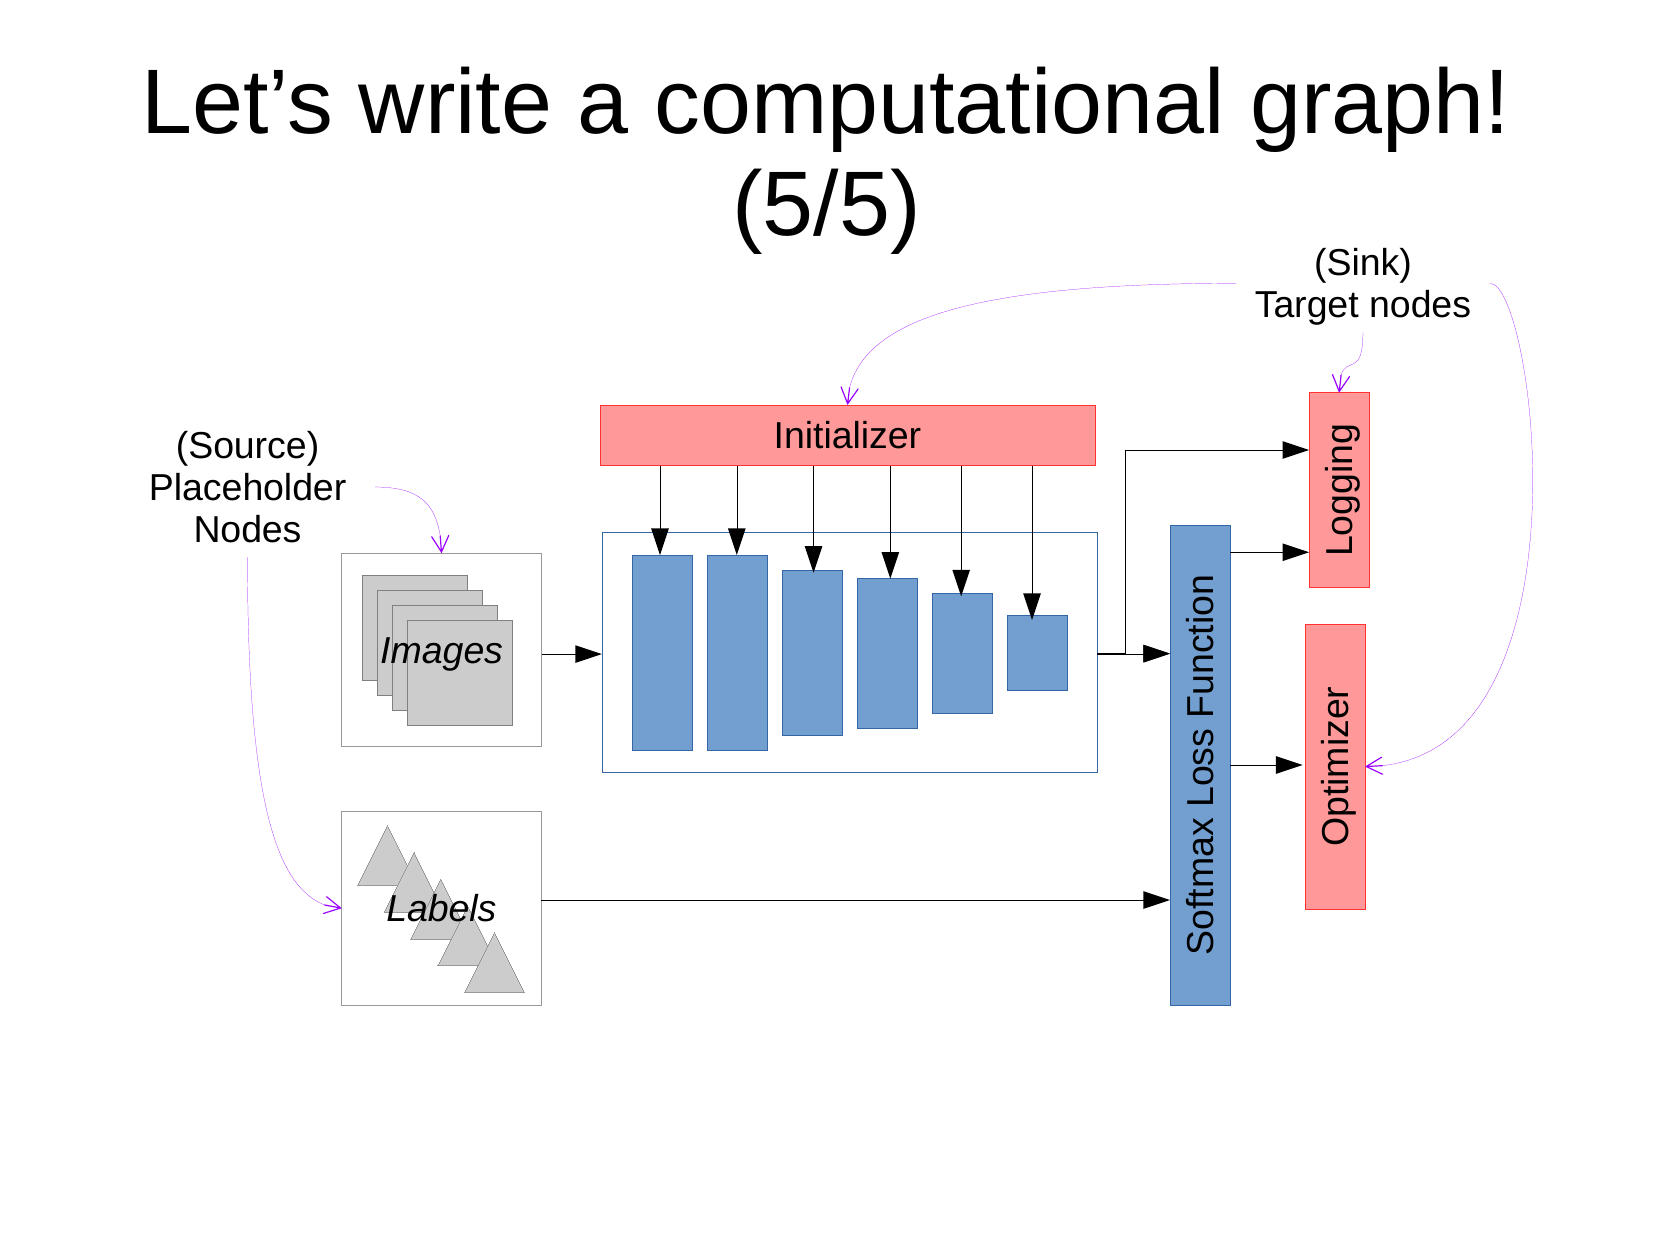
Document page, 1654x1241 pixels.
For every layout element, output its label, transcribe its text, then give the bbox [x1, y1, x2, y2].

text_box Initializer [600, 405, 1096, 466]
text_box [707, 555, 768, 751]
text_box (Source) Placeholder Nodes [120, 416, 376, 558]
text_box [1007, 615, 1068, 691]
text_box Images [341, 553, 542, 747]
text_box Labels [341, 811, 542, 1006]
text_box Softmax Loss Function [1170, 525, 1231, 1006]
text_box [932, 593, 993, 714]
text_box (Sink) Target nodes [1235, 233, 1490, 333]
text_box [782, 570, 843, 736]
text_box [857, 578, 918, 729]
text_box Logging [1309, 392, 1370, 588]
title Let’s write a computational graph! (5/5) [82, 49, 1571, 257]
text_box Optimizer [1305, 624, 1366, 910]
text_box [632, 555, 693, 751]
